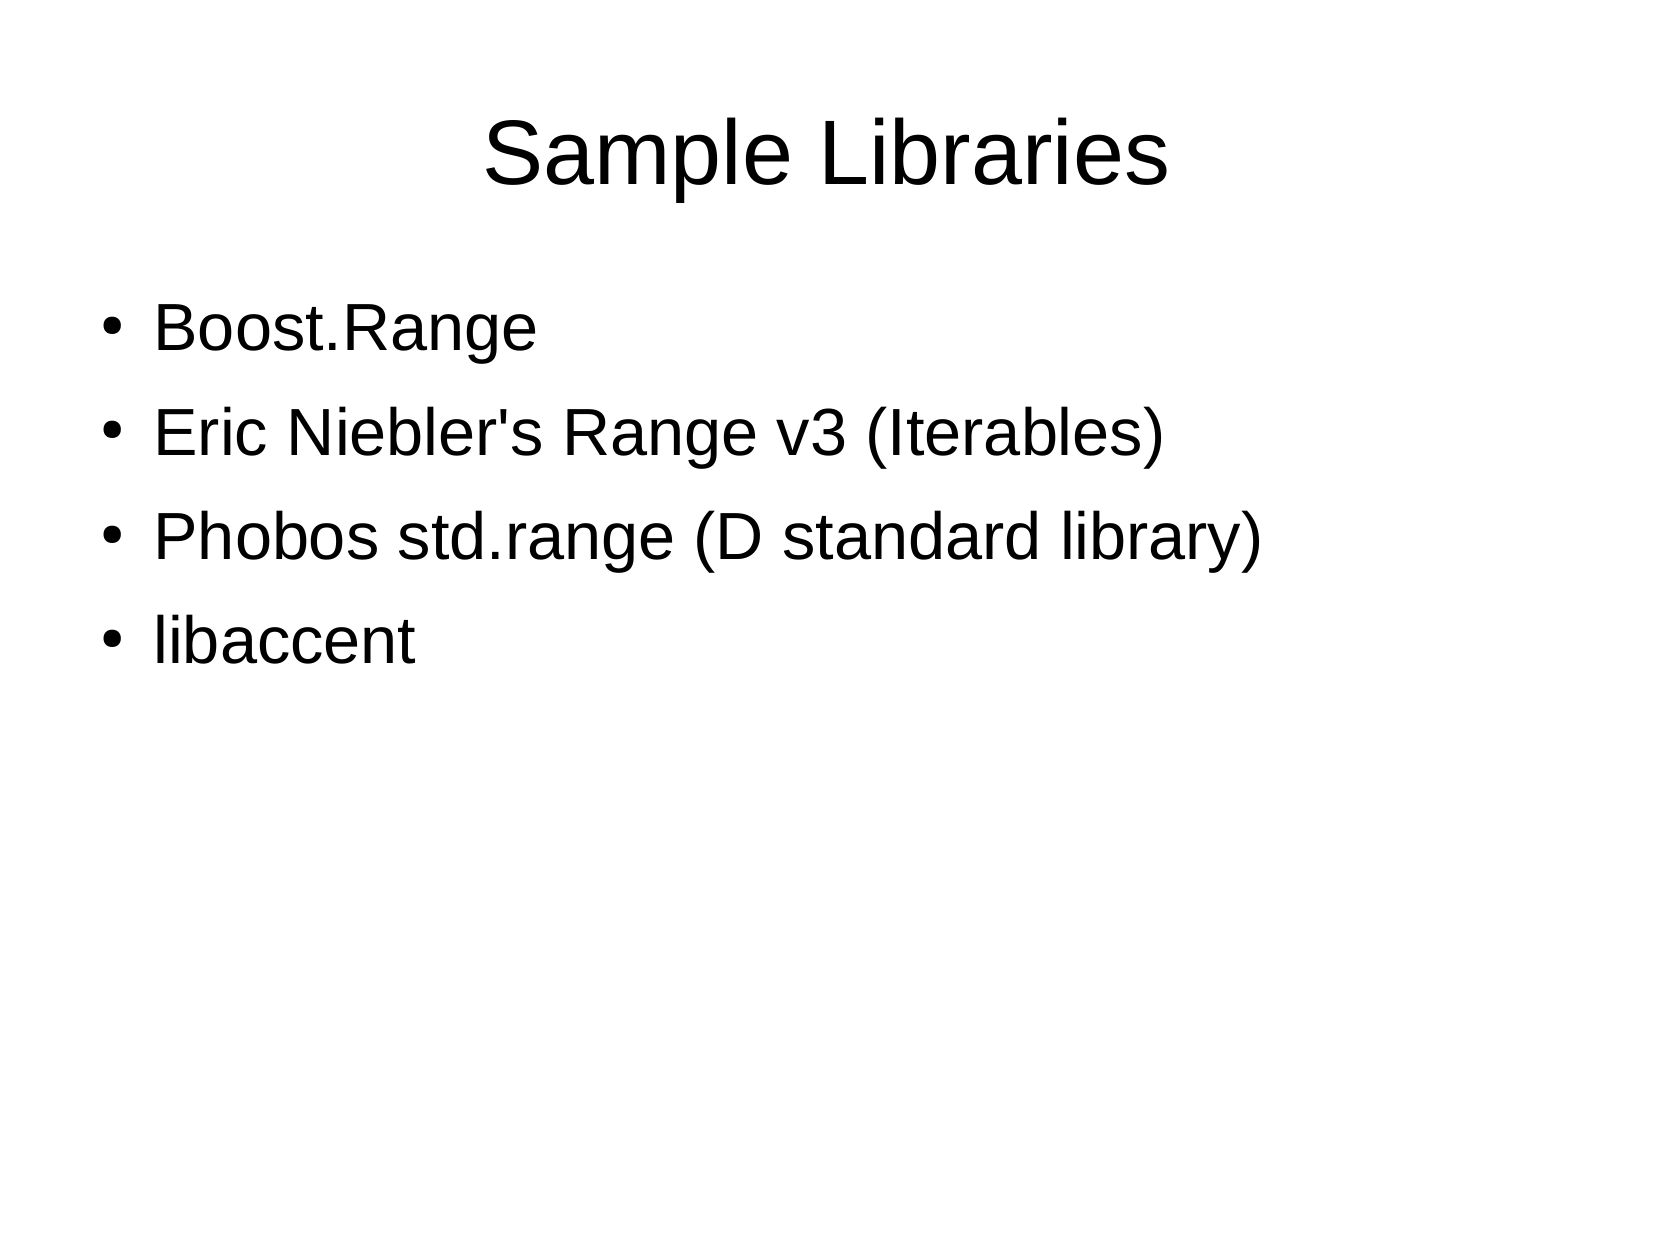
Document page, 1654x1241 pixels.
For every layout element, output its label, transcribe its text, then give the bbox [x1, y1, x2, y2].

title Sample Libraries [82, 49, 1571, 257]
list Boost.Range Eric Niebler's Range v3 (Iterables) Phobos std.range (D standard library) libaccent [82, 290, 1571, 1010]
